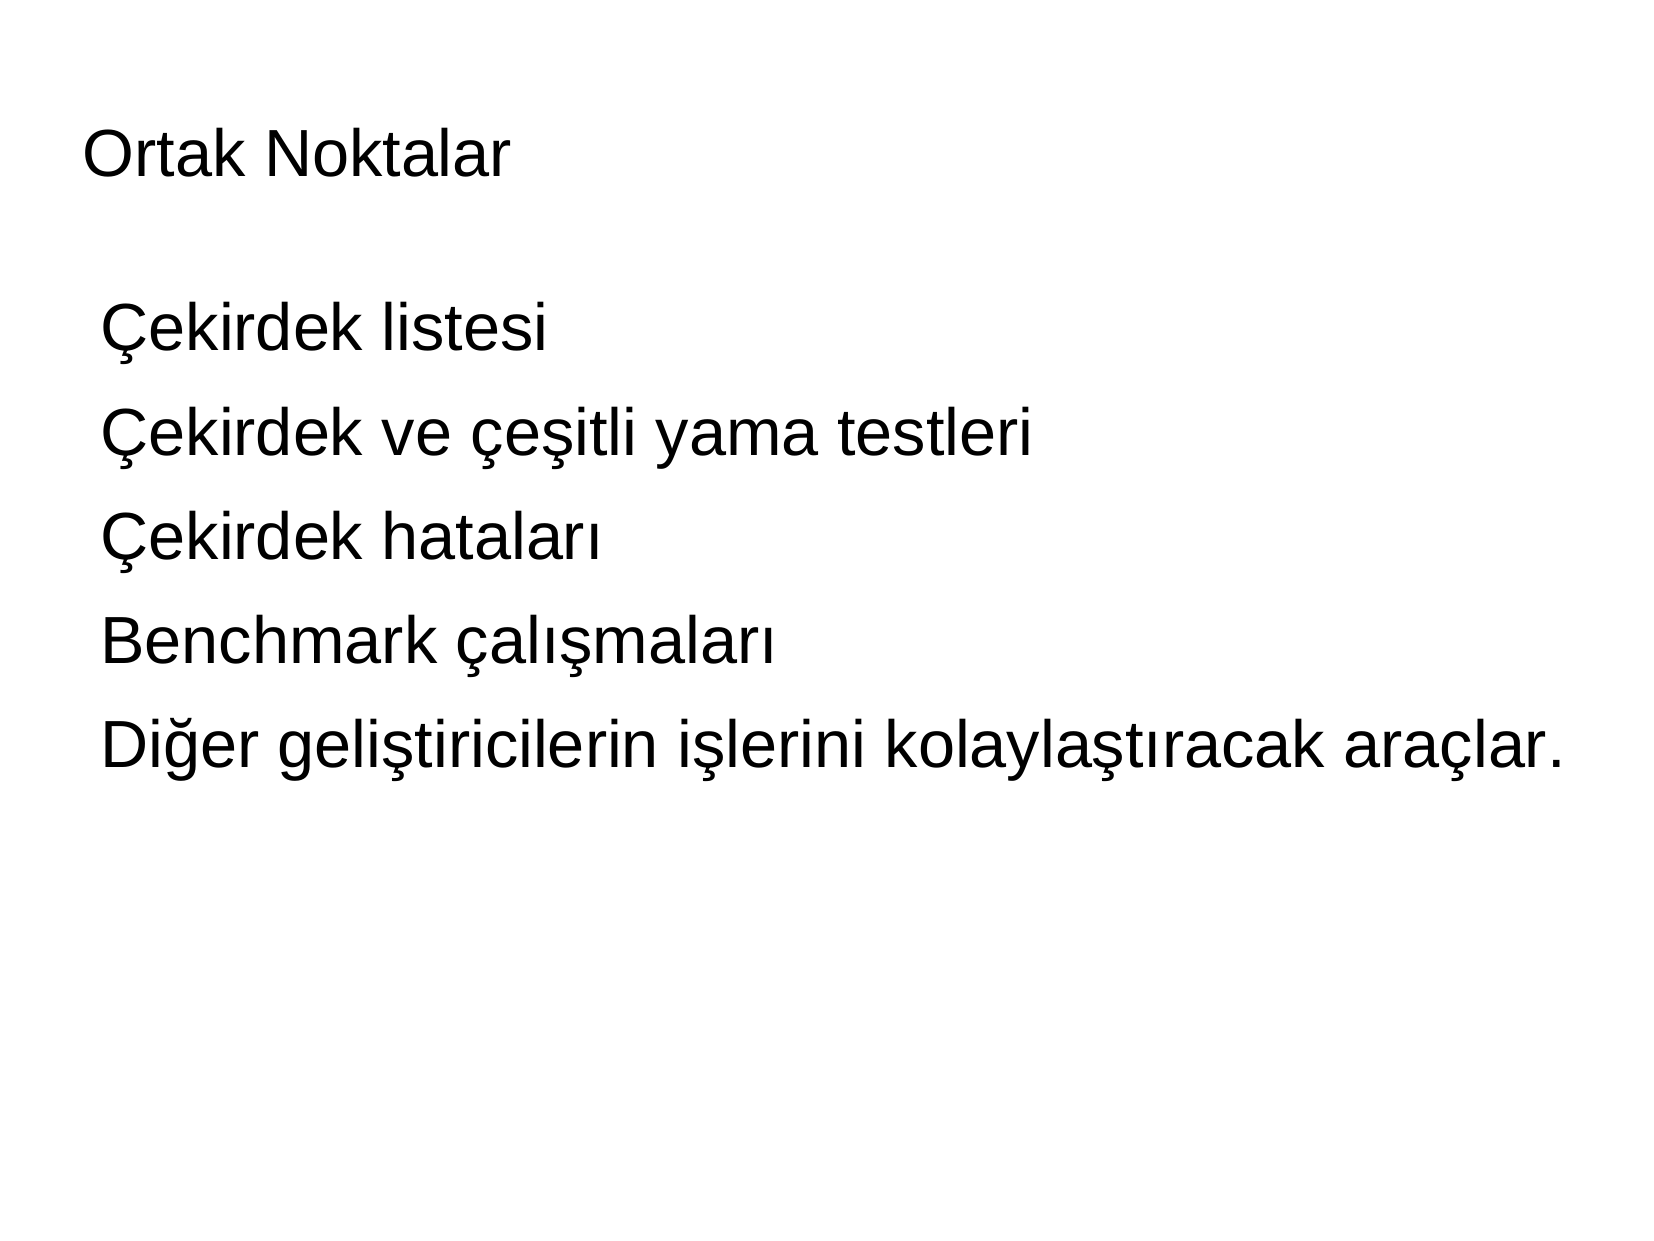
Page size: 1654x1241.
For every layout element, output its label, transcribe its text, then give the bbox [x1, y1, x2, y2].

list Çekirdek listesi Çekirdek ve çeşitli yama testleri Çekirdek hataları Benchmark çalışmaları Diğer geliştiricilerin işlerini kolaylaştıracak araçlar. [82, 290, 1571, 1109]
title Ortak Noktalar [82, 49, 1571, 257]
